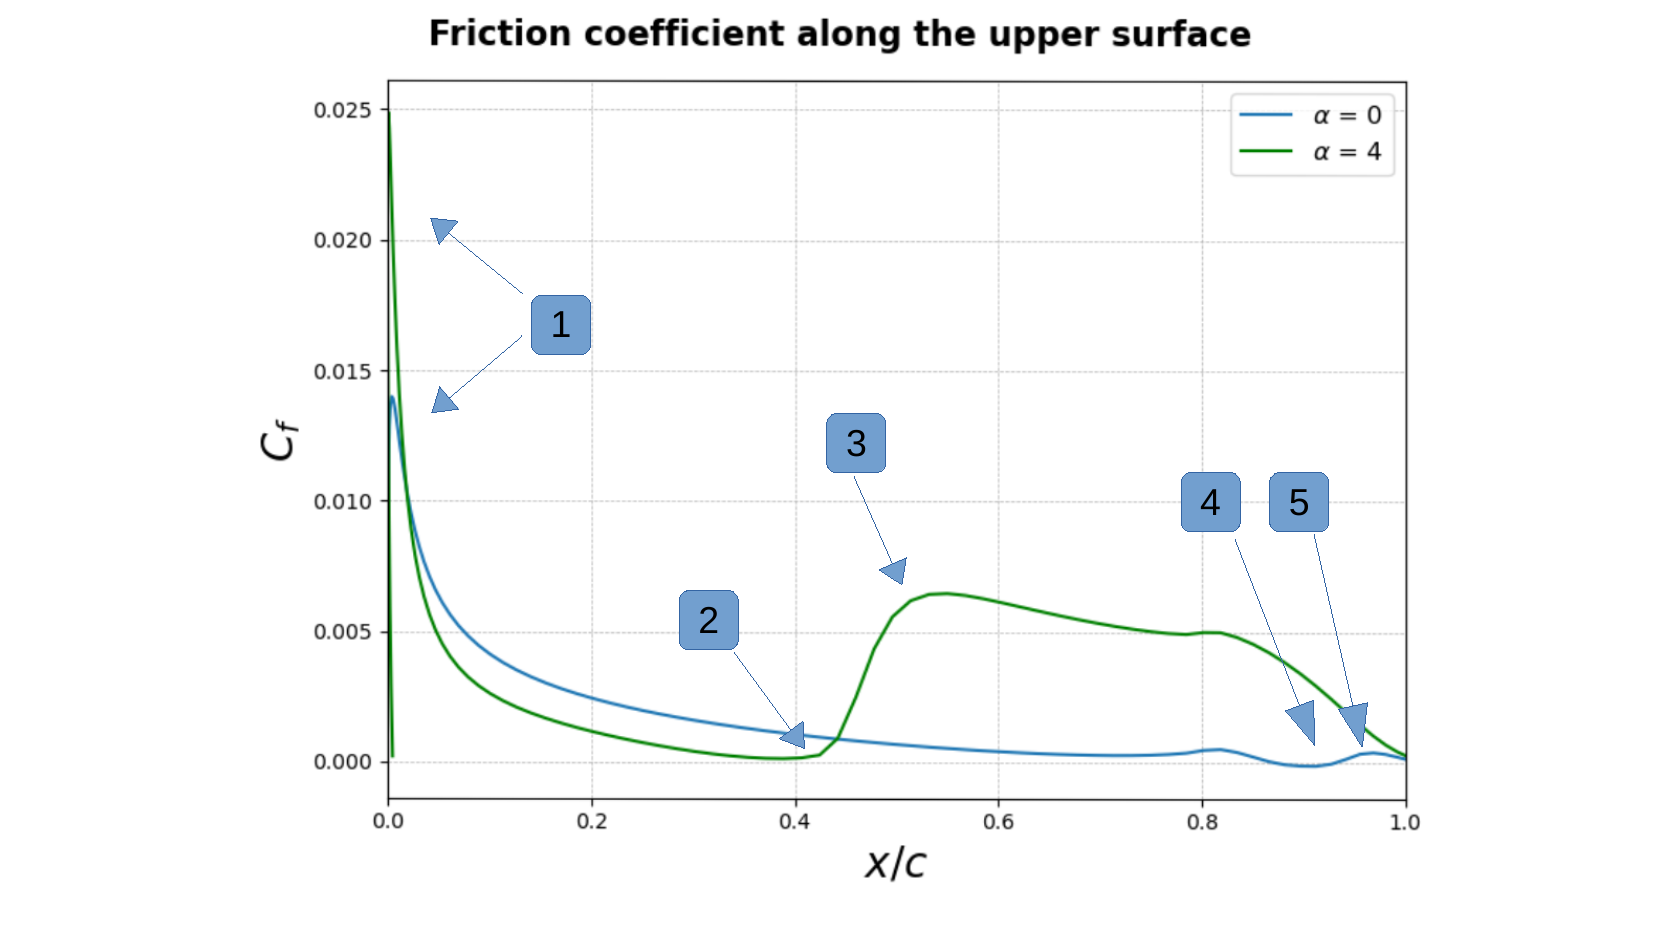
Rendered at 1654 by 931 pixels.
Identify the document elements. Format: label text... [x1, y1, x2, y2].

text_box [854, 476, 907, 585]
text_box [431, 335, 522, 413]
text_box 4 [1181, 472, 1241, 532]
text_box [734, 652, 805, 749]
text_box 2 [679, 590, 739, 650]
text_box [1314, 534, 1368, 747]
text_box 1 [531, 295, 591, 355]
text_box [430, 218, 523, 294]
text_box 3 [826, 413, 886, 473]
text_box [1235, 539, 1315, 746]
picture [236, 0, 1445, 908]
text_box 5 [1269, 472, 1329, 532]
